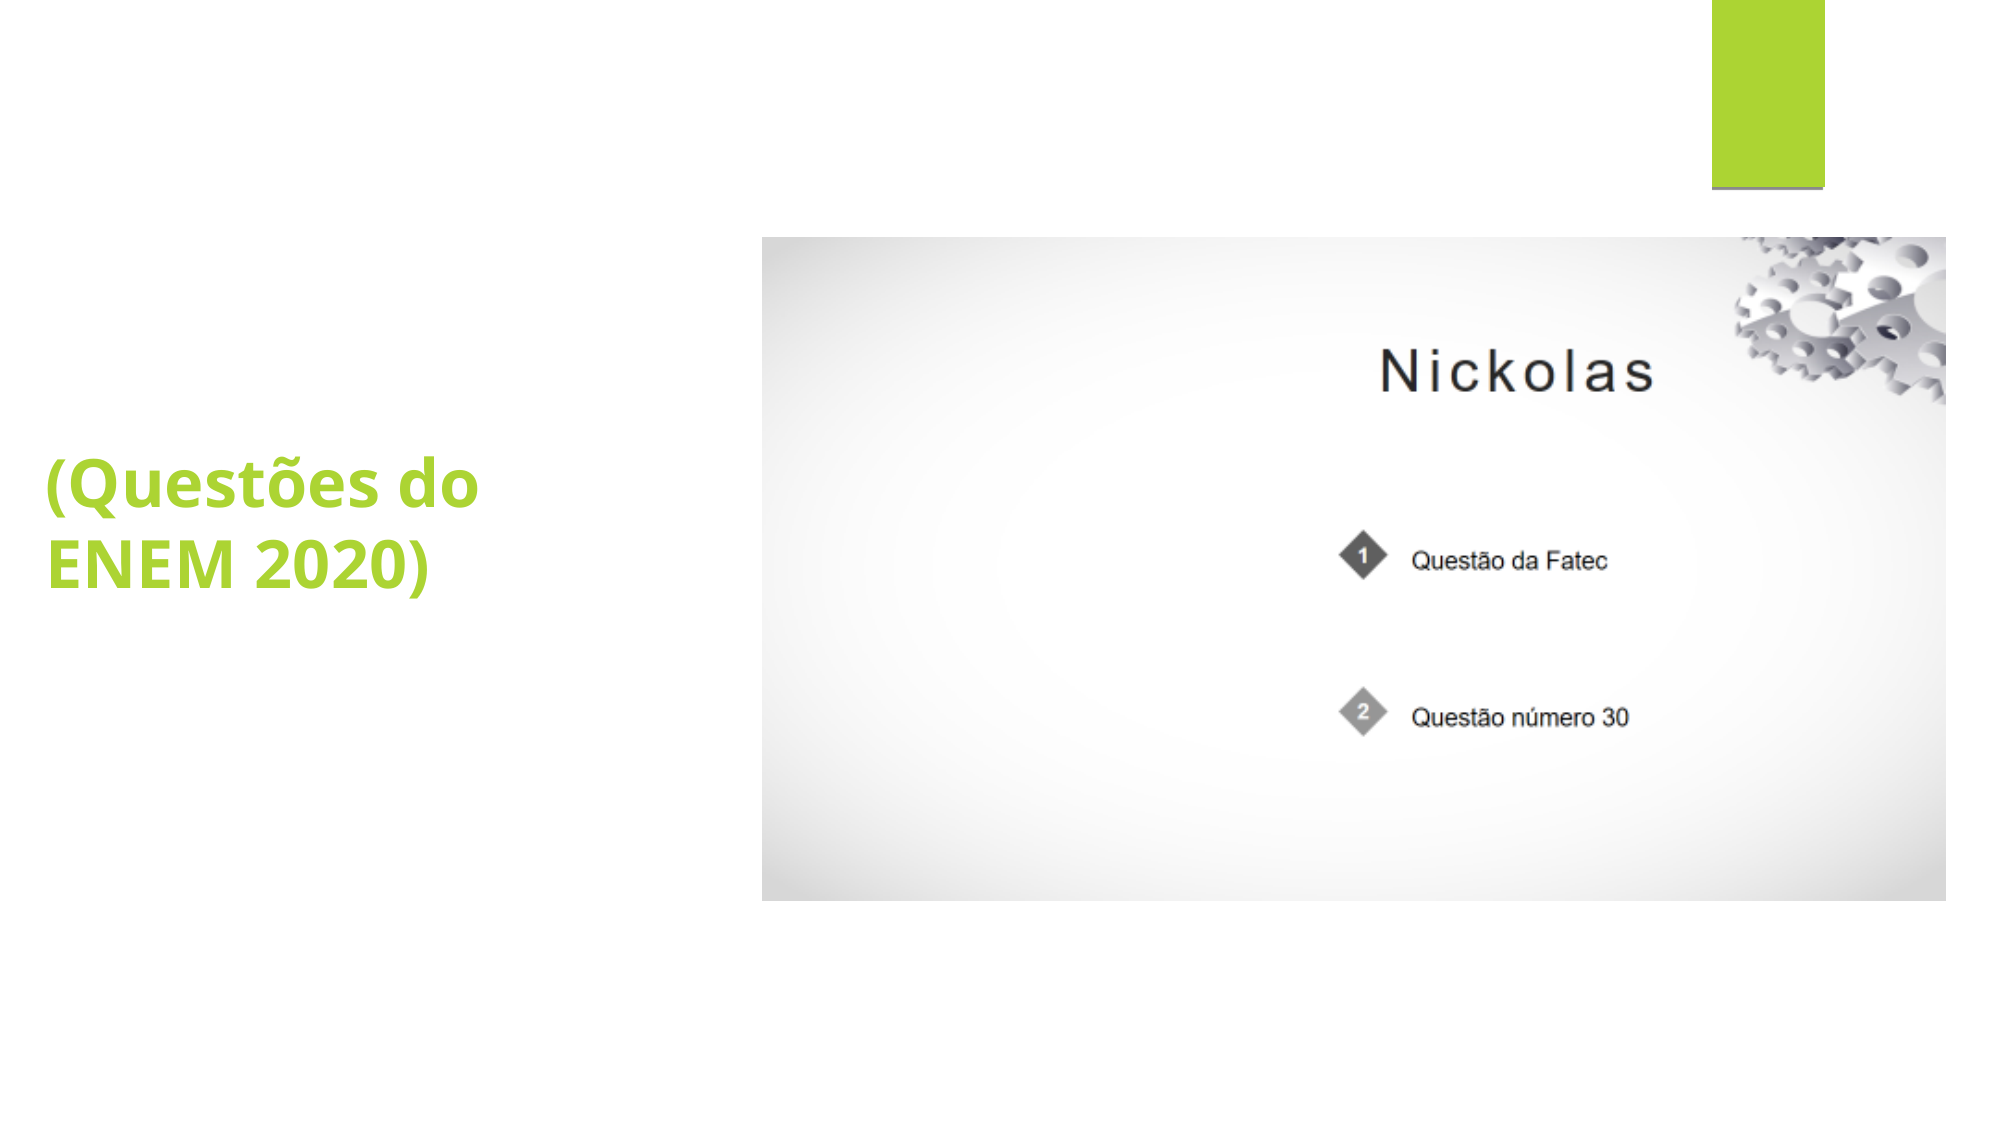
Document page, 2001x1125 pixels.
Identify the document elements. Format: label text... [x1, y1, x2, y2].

text_box [647, 0, 2000, 1125]
picture [762, 237, 1946, 901]
title (Questões do ENEM 2020) [30, 303, 649, 609]
